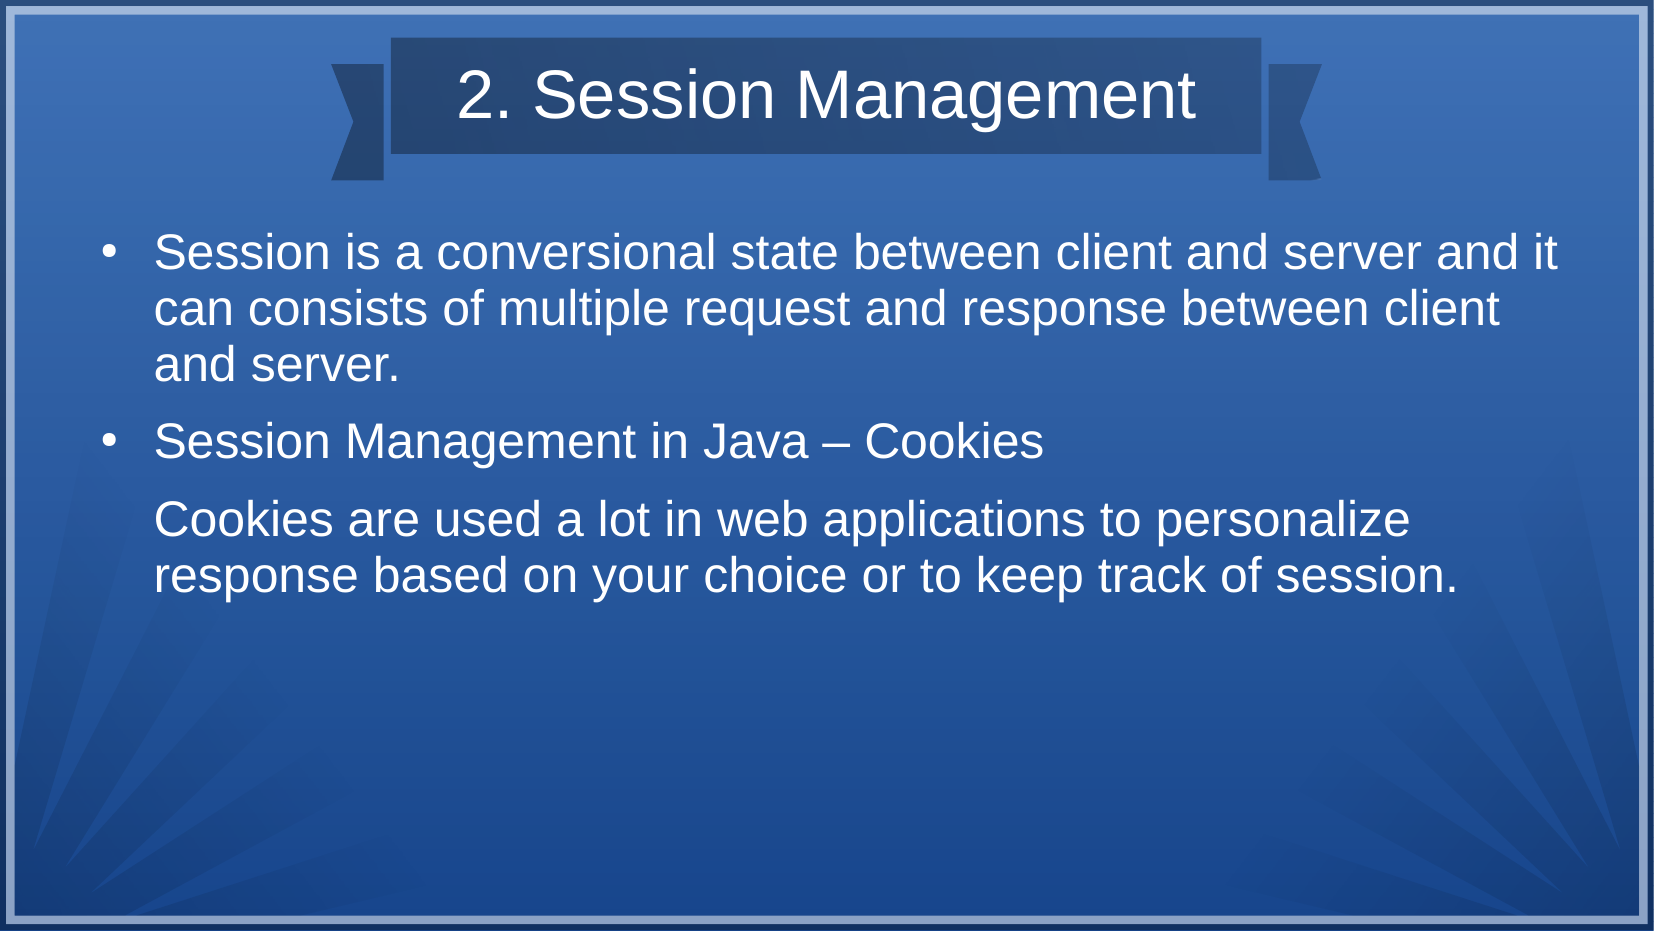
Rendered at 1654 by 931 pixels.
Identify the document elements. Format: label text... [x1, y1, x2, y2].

list Session is a conversional state between client and server and it can consists of multiple request and response between client and server. Session Management in Java – Cookies Cookies are used a lot in web applications to personalize response based on your choice or to keep track of session. [82, 224, 1571, 848]
title 2. Session Management [389, 35, 1264, 154]
